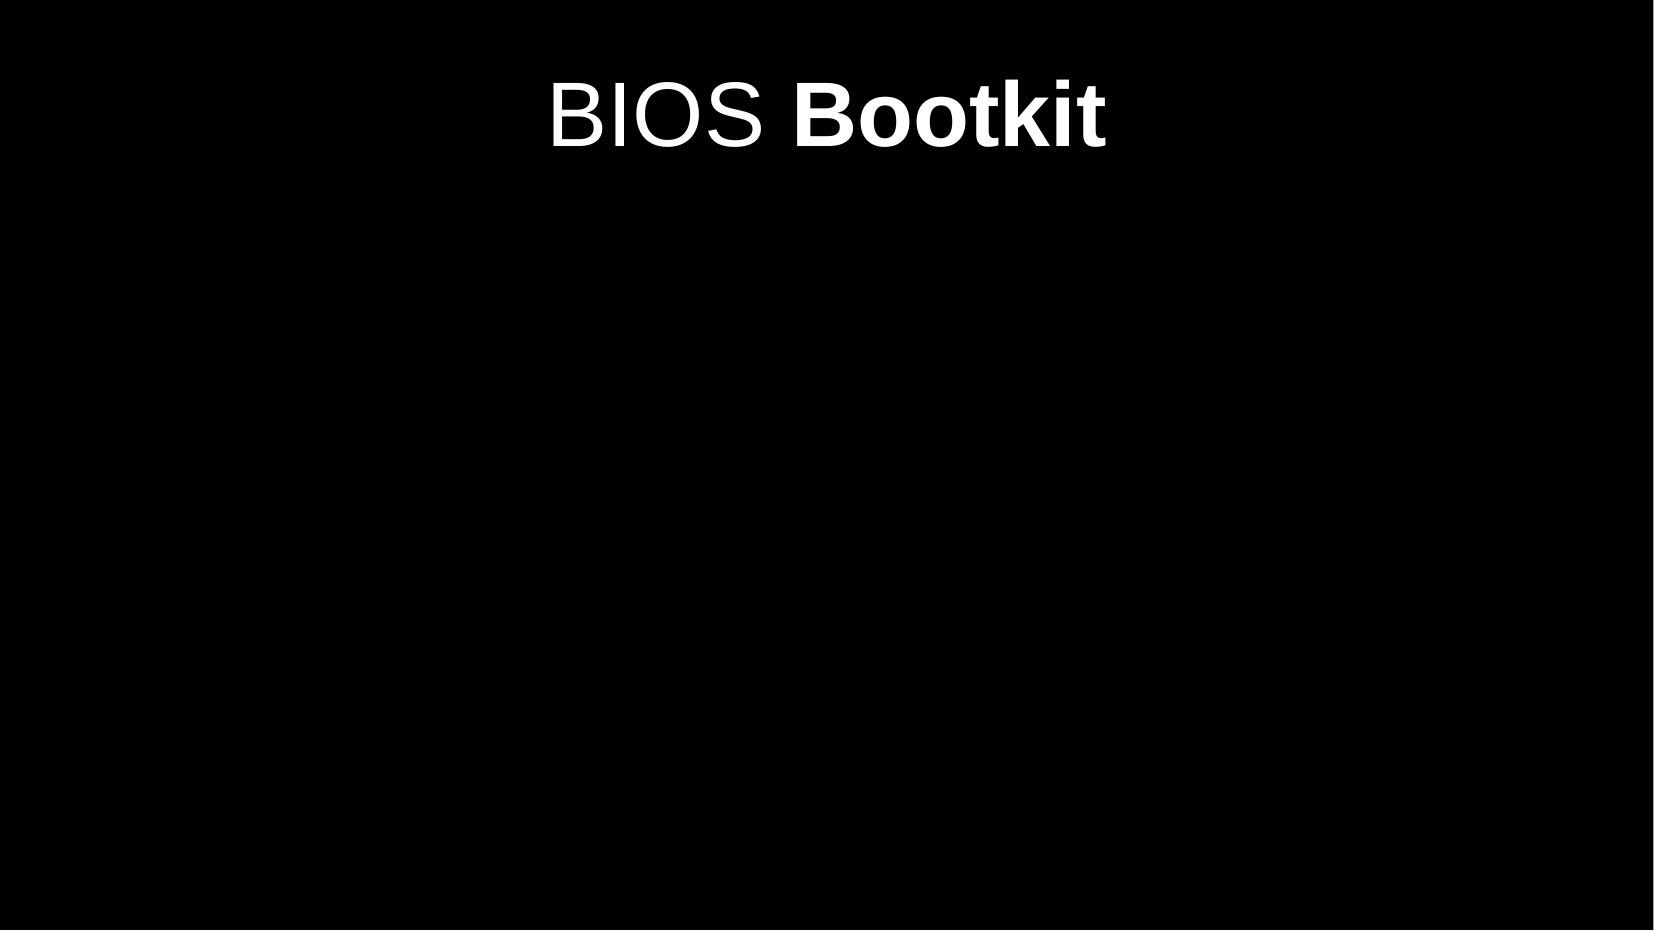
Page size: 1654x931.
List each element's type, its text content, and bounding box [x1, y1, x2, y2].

title BIOS Bootkit [82, 37, 1571, 193]
